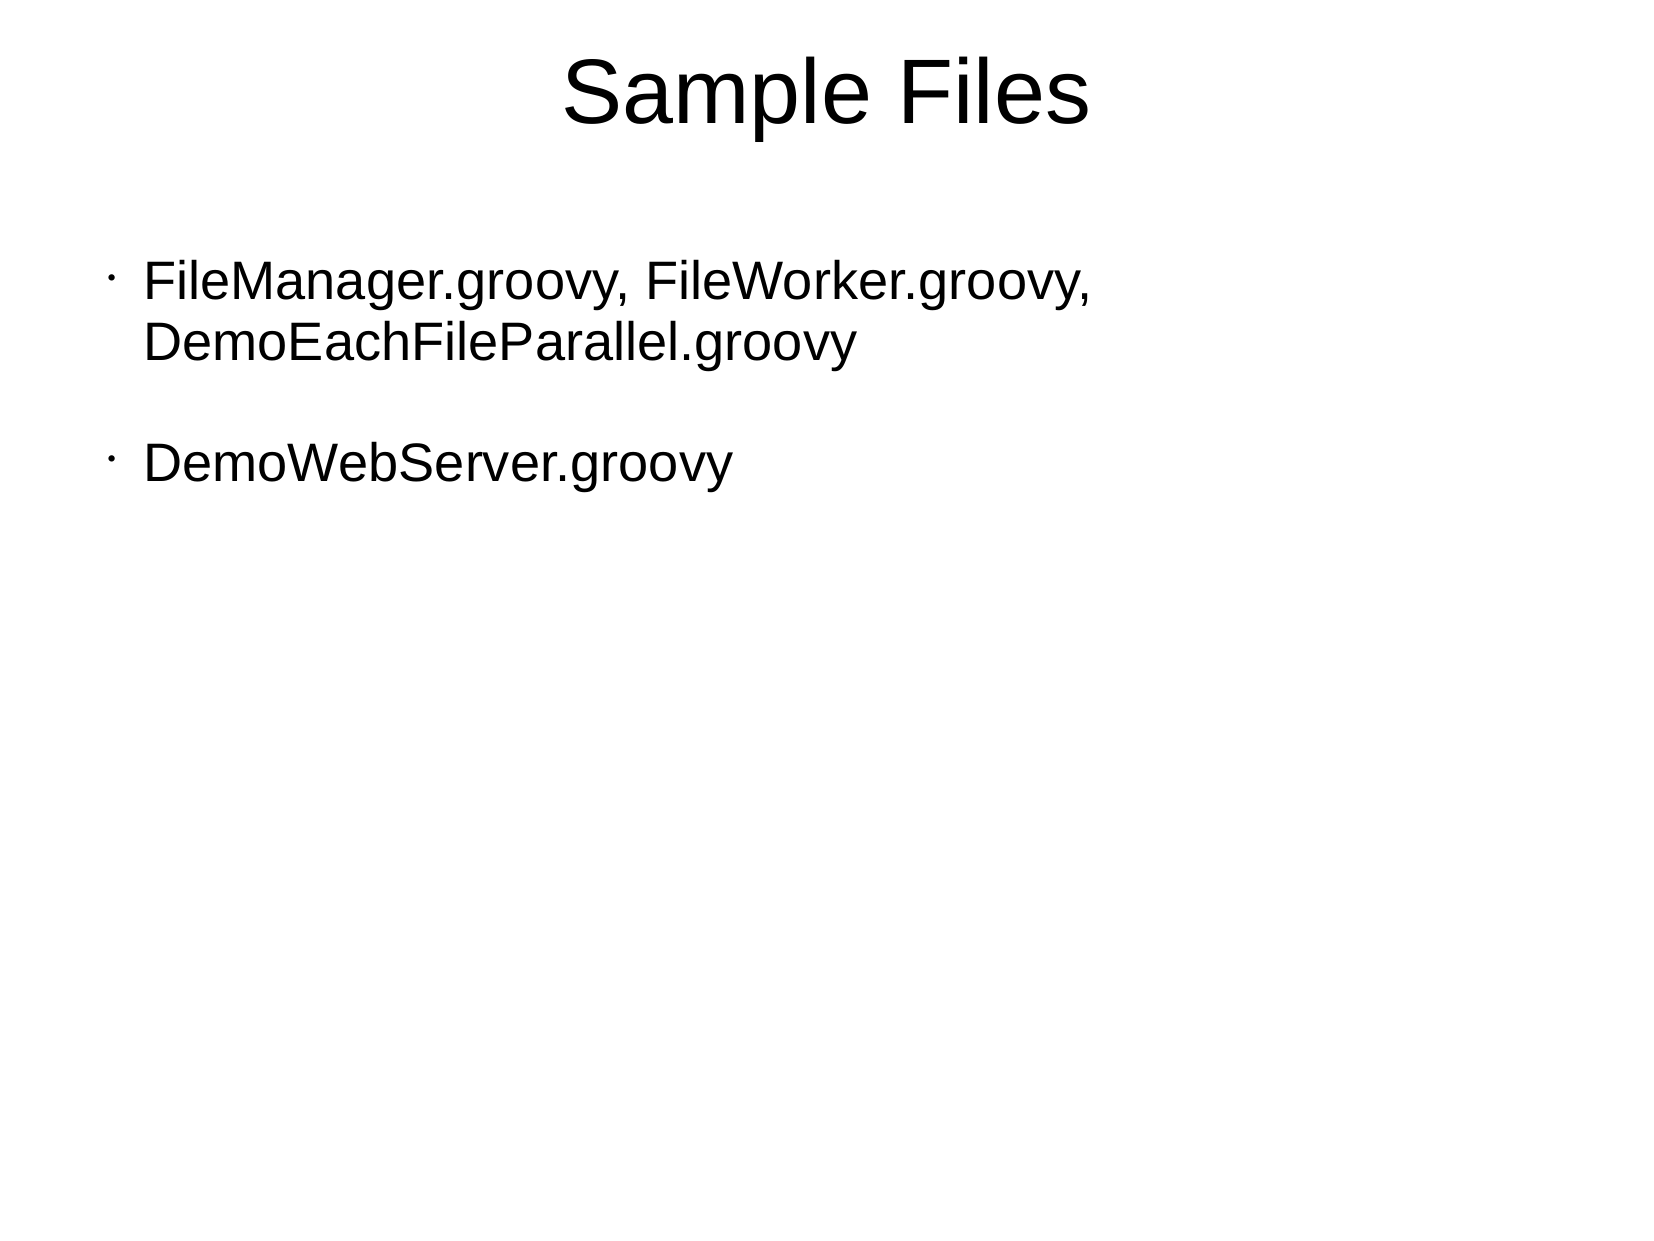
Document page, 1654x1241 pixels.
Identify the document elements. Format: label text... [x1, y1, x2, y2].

title Sample Files [82, 40, 1571, 144]
text_box FileManager.groovy, FileWorker.groovy, DemoEachFileParallel.groovy DemoWebServer.groovy [90, 240, 1546, 587]
